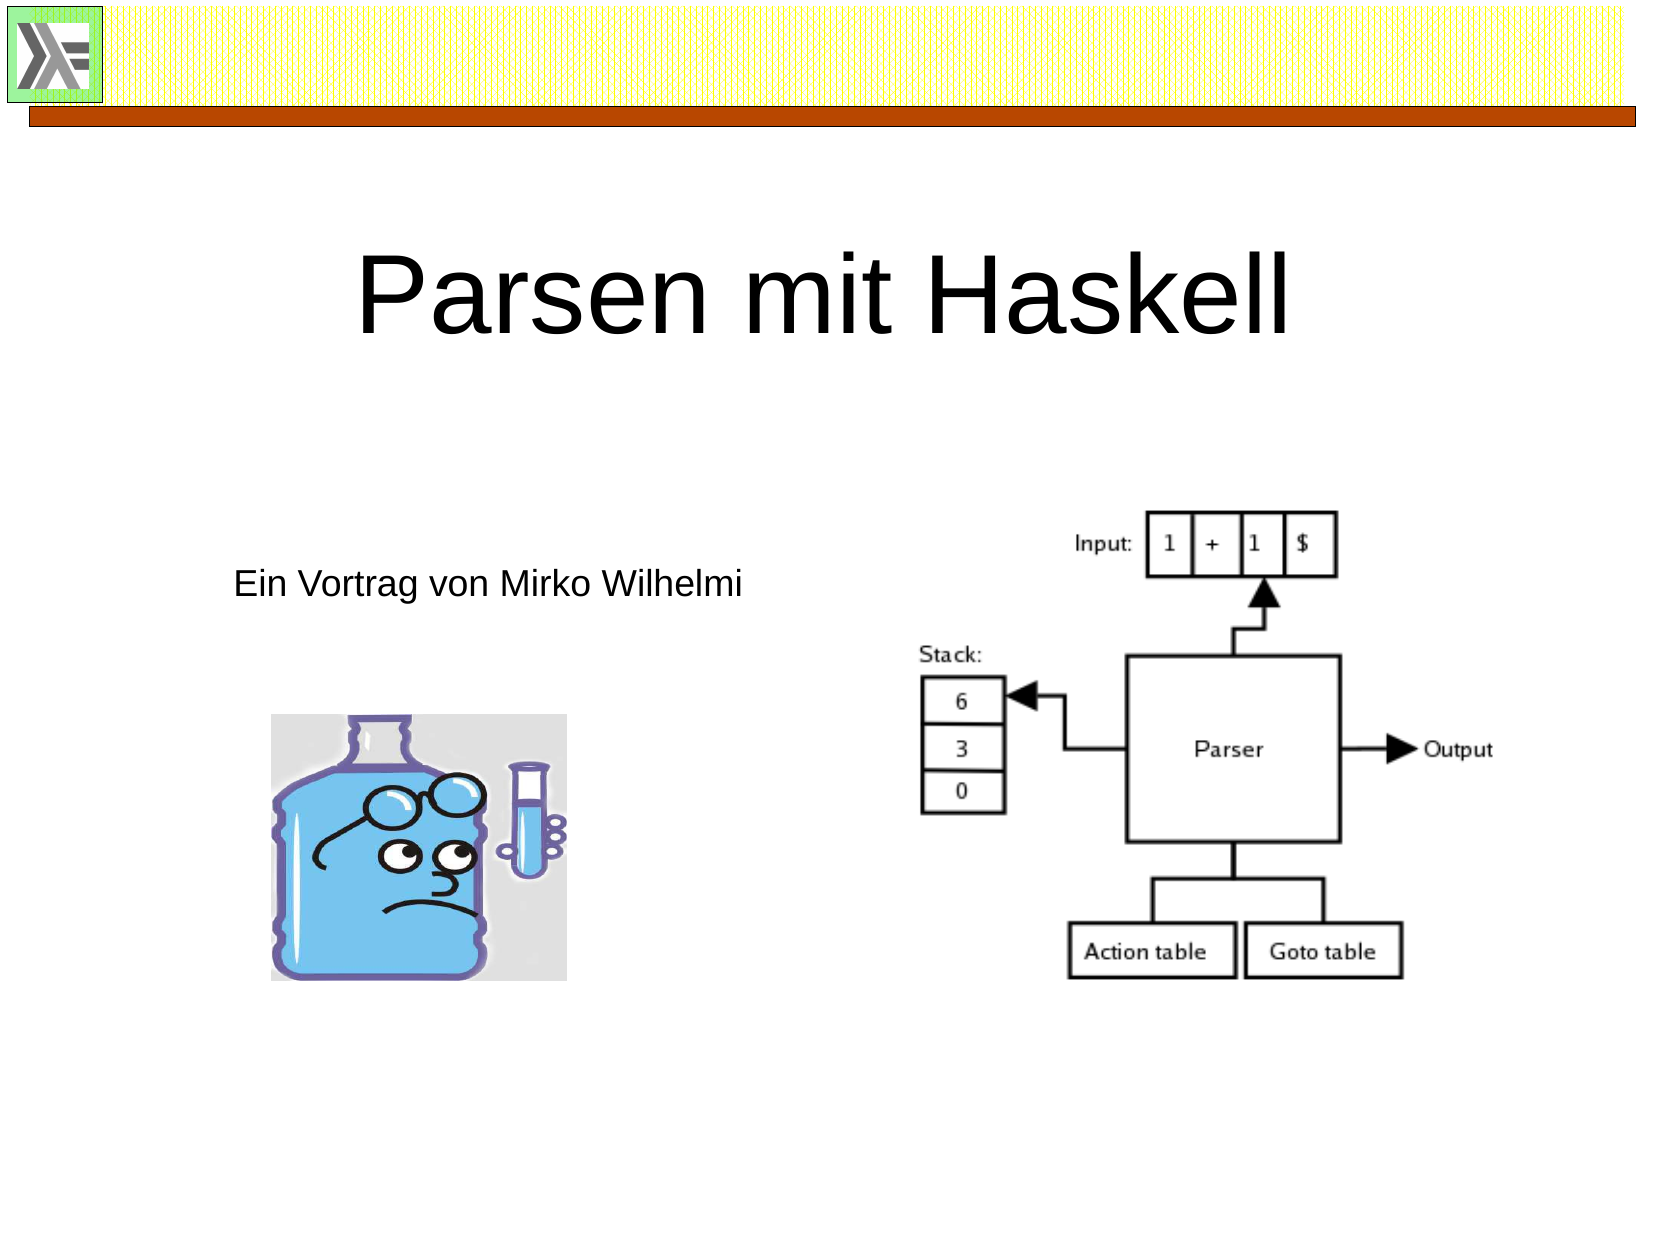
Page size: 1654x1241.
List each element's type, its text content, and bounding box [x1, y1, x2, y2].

picture [17, 23, 89, 89]
text_box Ein Vortrag von Mirko Wilhelmi [218, 555, 780, 612]
picture [271, 714, 567, 981]
picture [892, 491, 1518, 999]
title Parsen mit Haskell [194, 183, 1453, 407]
text_box [7, 5, 1636, 127]
